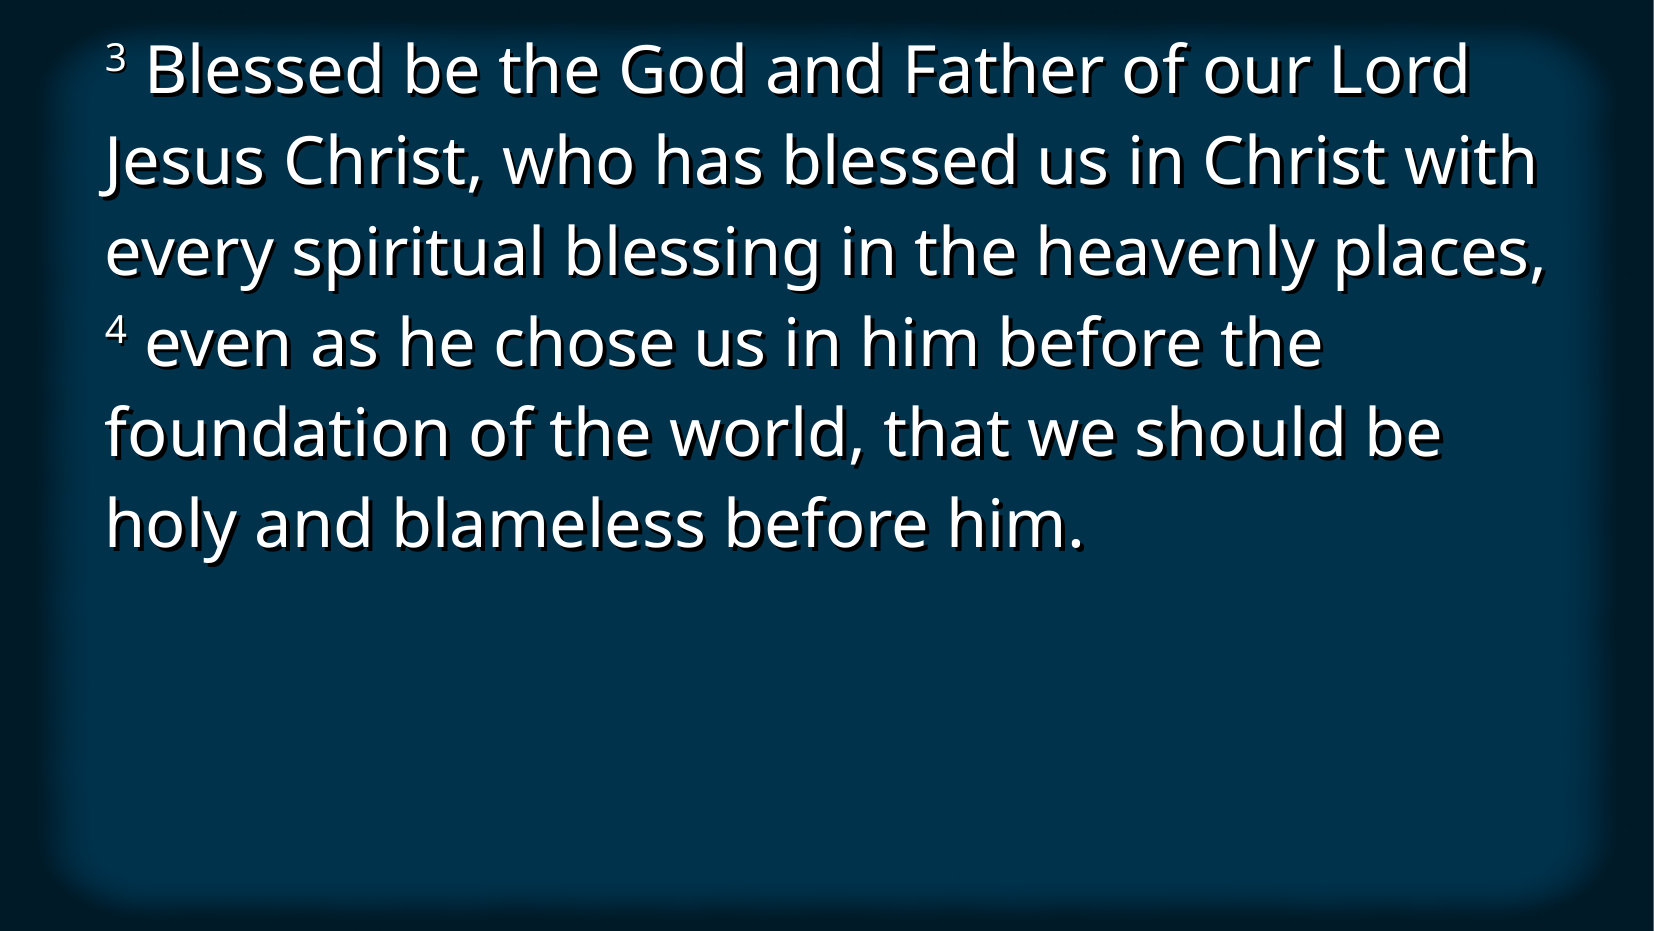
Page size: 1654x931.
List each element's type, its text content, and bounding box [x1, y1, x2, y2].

text_box 3 Blessed be the God and Father of our Lord Jesus Christ, who has blessed us in Christ with every spiritual blessing in the heavenly places, 4 even as he chose us in him before the foundation of the world, that we should be holy and blameless before him. [90, 15, 1591, 563]
picture [0, 0, 1654, 931]
